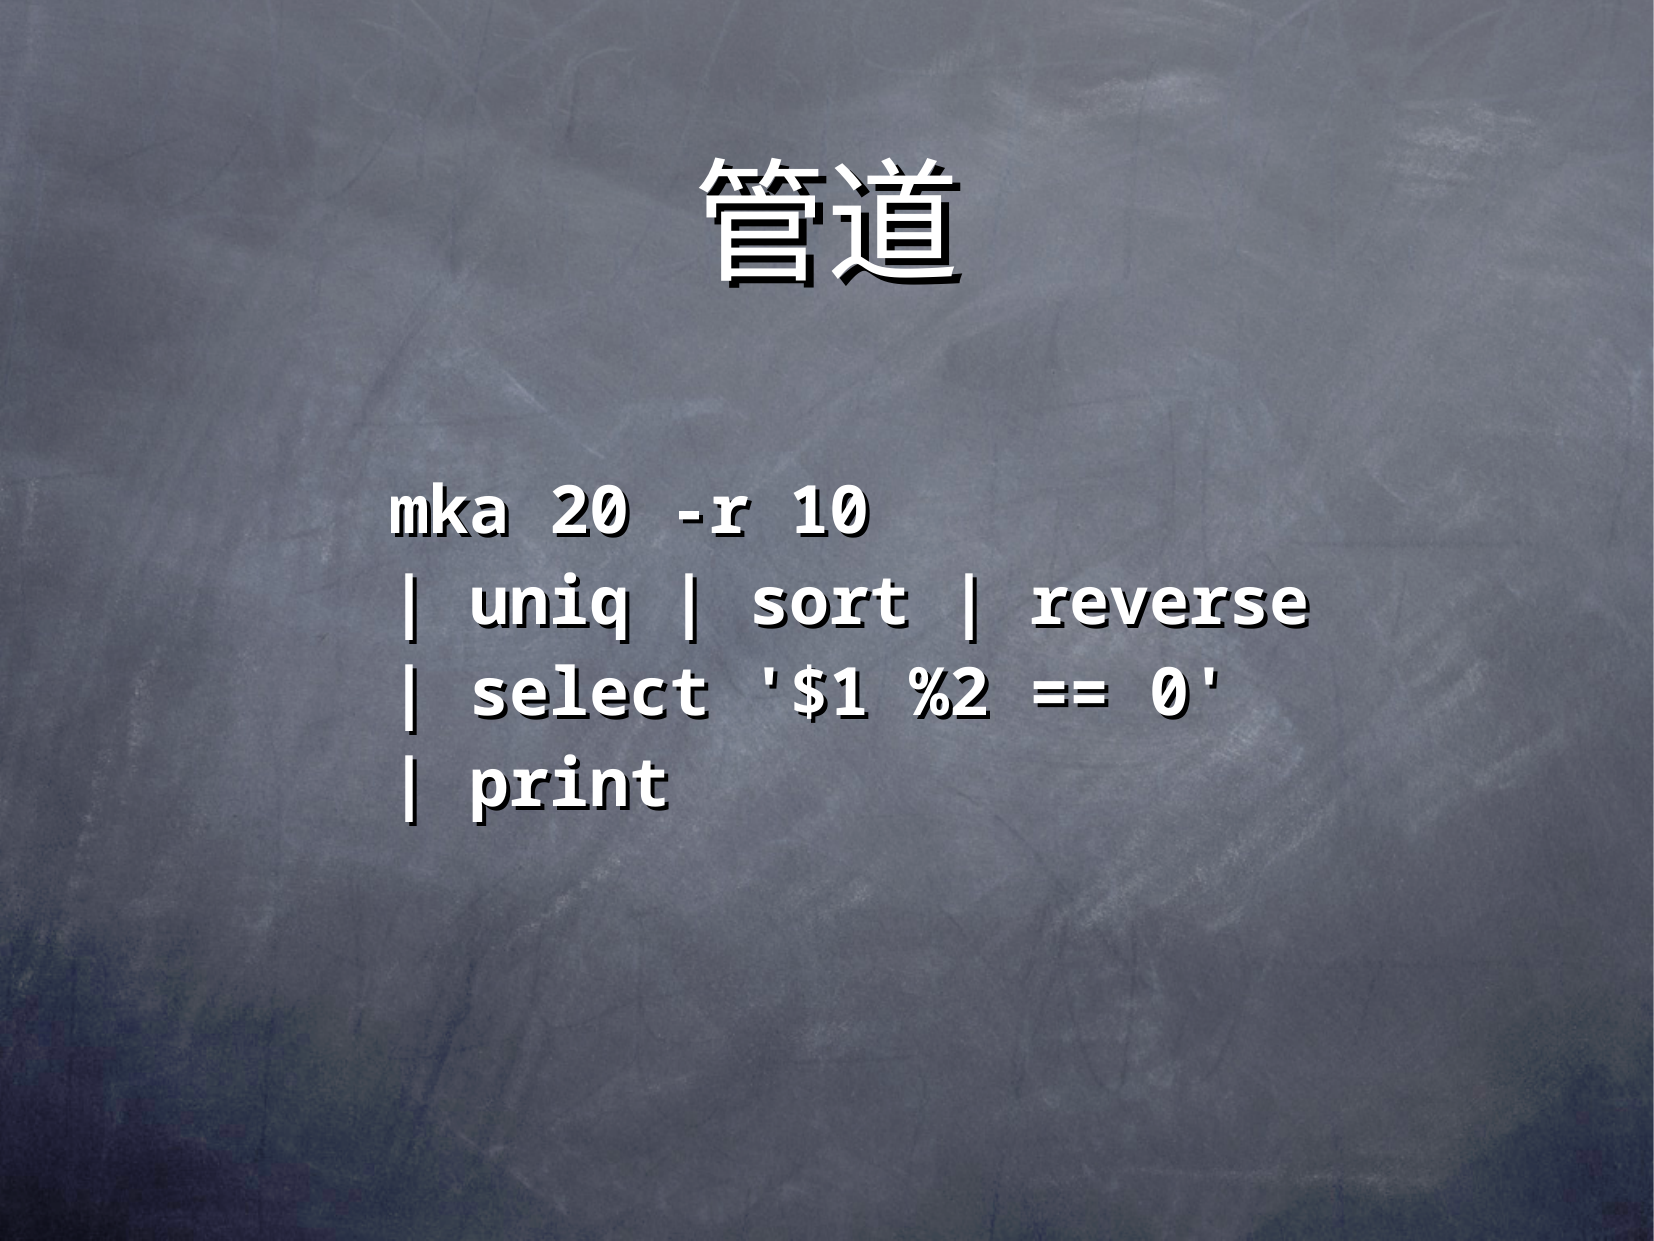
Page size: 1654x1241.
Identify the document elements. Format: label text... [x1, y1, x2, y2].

title 管道 [82, 108, 1571, 316]
subtitle mka 20 -r 10 | uniq | sort | reverse | select '$1 %2 == 0' | print [389, 284, 1347, 1004]
picture [0, 0, 1654, 1241]
